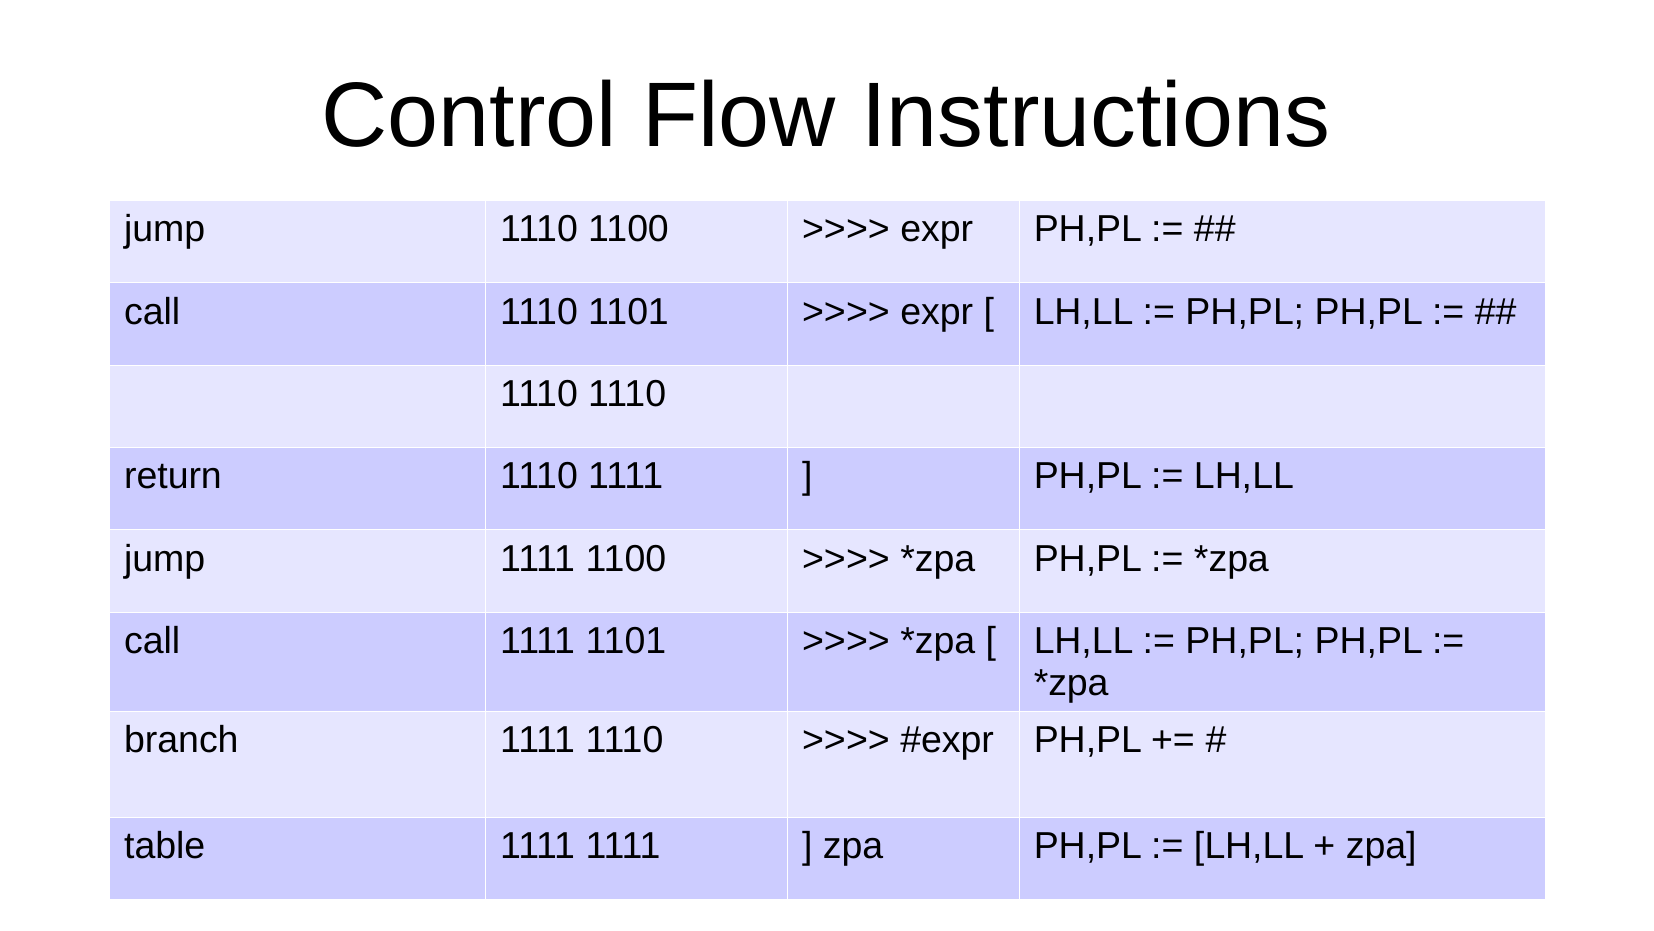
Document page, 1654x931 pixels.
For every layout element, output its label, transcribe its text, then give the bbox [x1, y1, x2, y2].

table_cell call [110, 283, 485, 365]
table_header jump [110, 201, 485, 282]
table_cell >>>> *zpa [788, 530, 1019, 612]
table_cell [1020, 366, 1545, 447]
table_cell [110, 366, 485, 447]
table_cell PH,PL := *zpa [1020, 530, 1545, 612]
table_header >>>> expr [788, 201, 1019, 282]
table_cell PH,PL += # [1020, 712, 1545, 817]
table_cell ] [788, 448, 1019, 529]
table_cell ] zpa [788, 818, 1019, 899]
table_cell LH,LL := PH,PL; PH,PL := ## [1020, 283, 1545, 365]
table_cell jump [110, 530, 485, 612]
table_cell 1110 1111 [486, 448, 787, 529]
table_cell PH,PL := [LH,LL + zpa] [1020, 818, 1545, 899]
table_cell 1110 1110 [486, 366, 787, 447]
table_cell 1111 1100 [486, 530, 787, 612]
table_cell 1110 1101 [486, 283, 787, 365]
table_cell PH,PL := LH,LL [1020, 448, 1545, 529]
table_cell >>>> #expr [788, 712, 1019, 817]
title Control Flow Instructions [82, 37, 1571, 193]
table_cell LH,LL := PH,PL; PH,PL := *zpa [1020, 613, 1545, 711]
table_cell table [110, 818, 485, 899]
table_header 1110 1100 [486, 201, 787, 282]
table_cell [788, 366, 1019, 447]
table_cell 1111 1111 [486, 818, 787, 899]
table_cell branch [110, 712, 485, 817]
table_cell >>>> *zpa [ [788, 613, 1019, 711]
table_cell >>>> expr [ [788, 283, 1019, 365]
table_cell 1111 1110 [486, 712, 787, 817]
table_cell return [110, 448, 485, 529]
table_cell call [110, 613, 485, 711]
table_header PH,PL := ## [1020, 201, 1545, 282]
table_cell 1111 1101 [486, 613, 787, 711]
